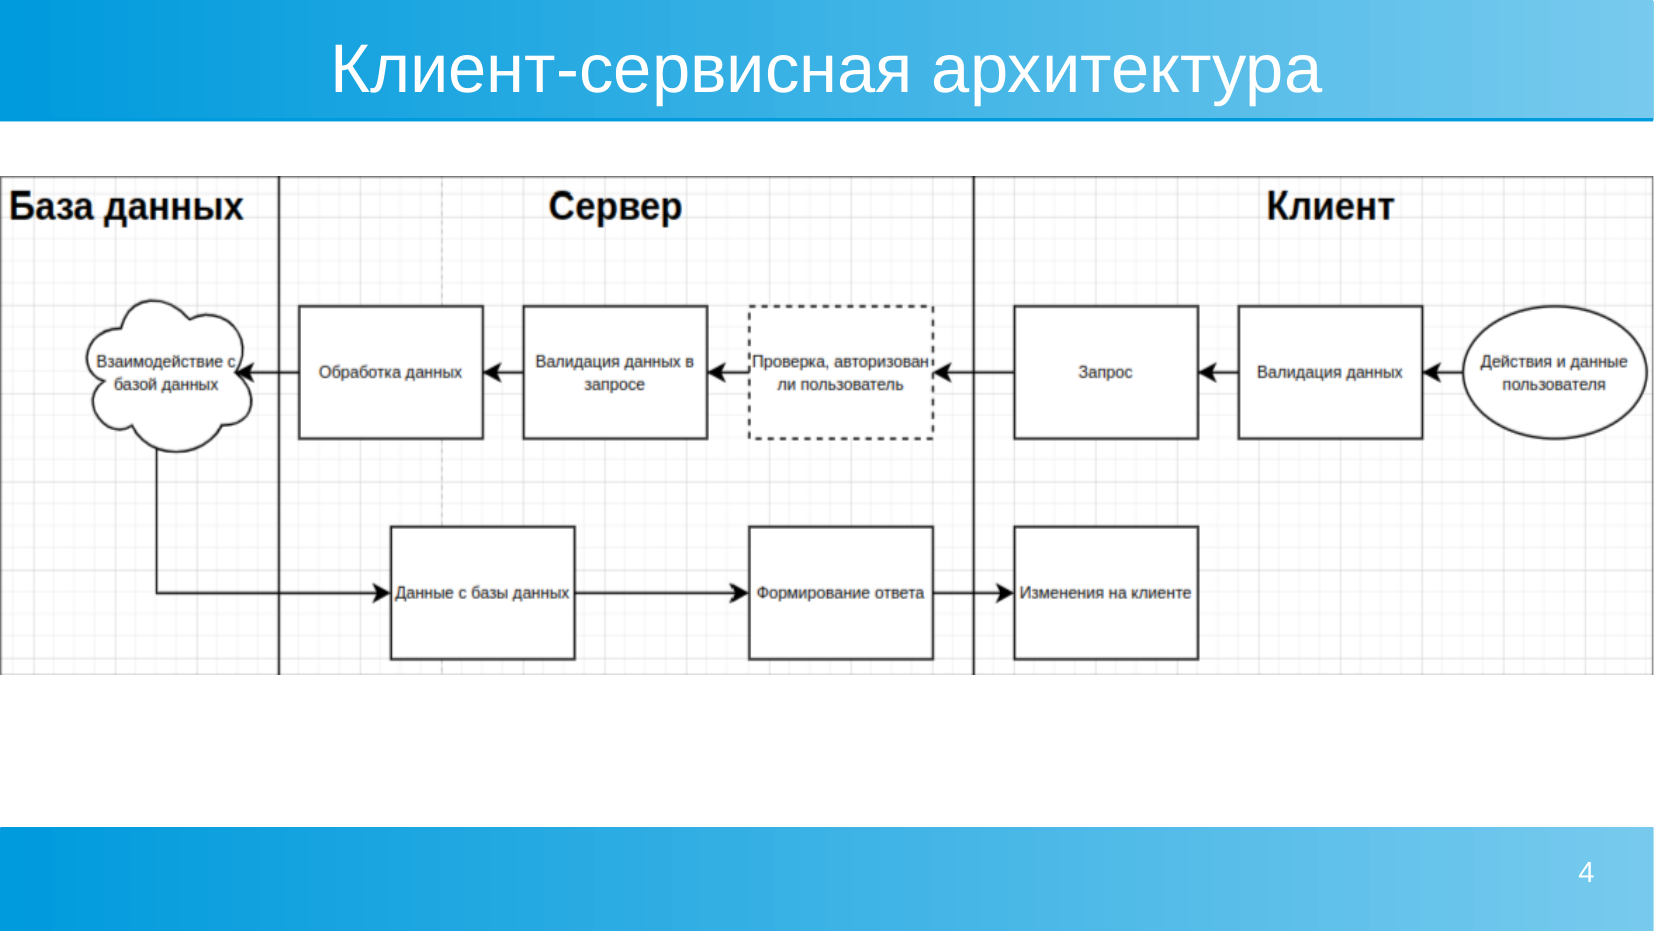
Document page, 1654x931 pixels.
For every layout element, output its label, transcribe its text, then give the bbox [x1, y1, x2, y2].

picture [0, 176, 1654, 676]
title Клиент-сервисная архитектура [59, 29, 1595, 108]
